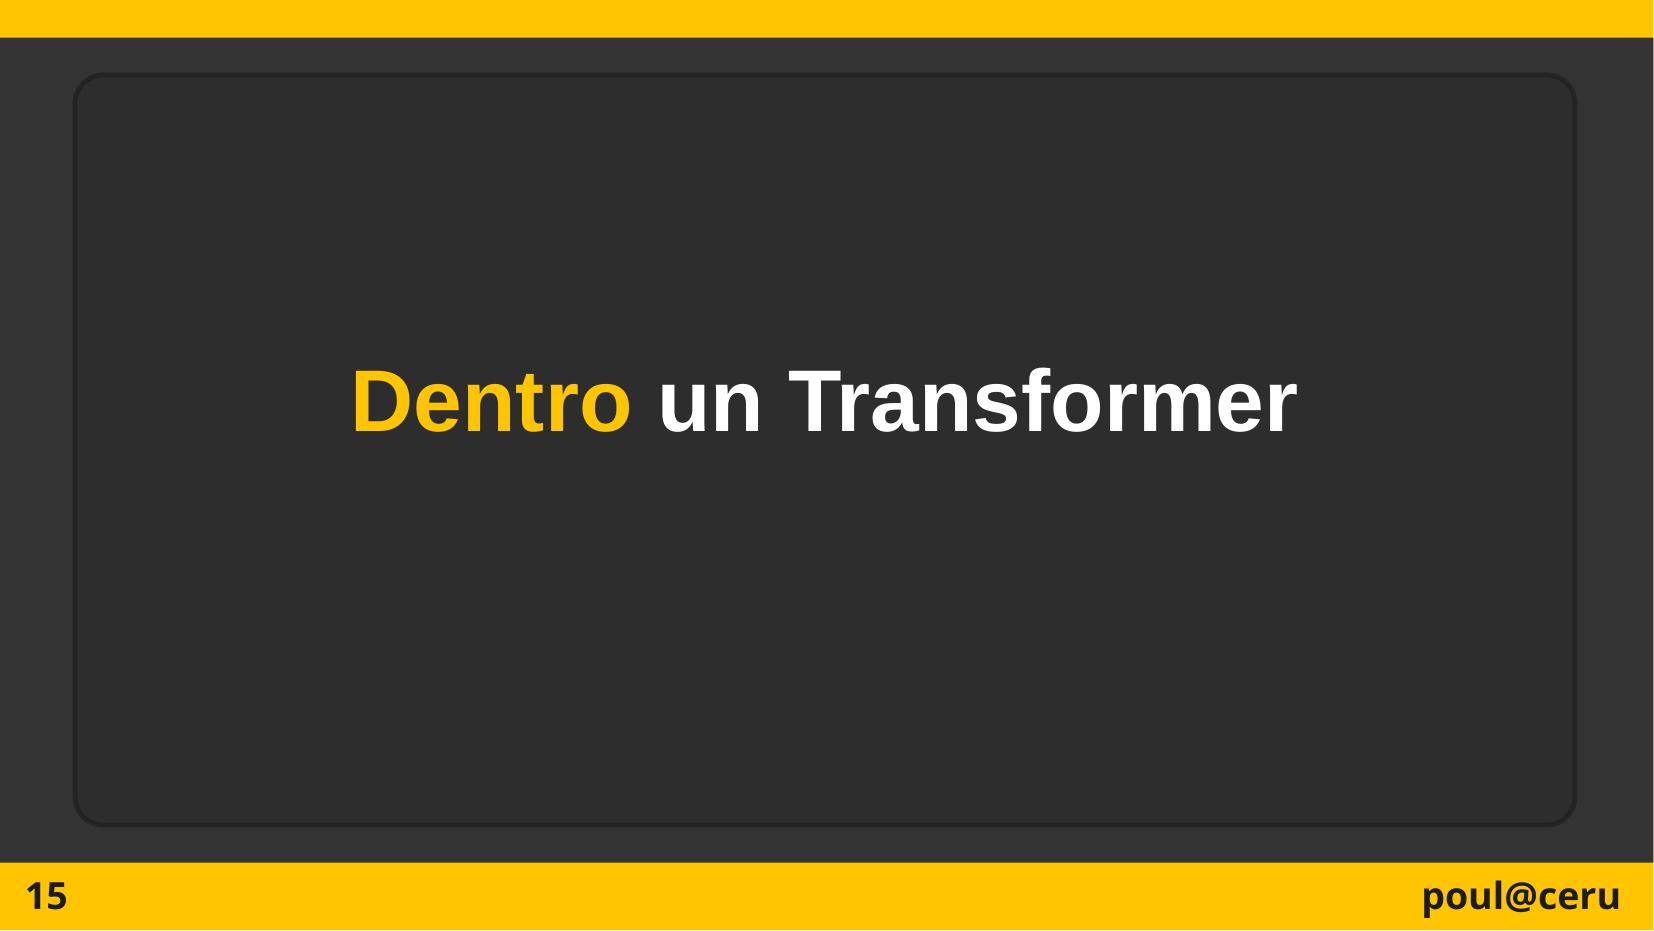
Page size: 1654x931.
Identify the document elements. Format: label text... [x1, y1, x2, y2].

text_box [0, 37, 1654, 863]
text_box <number> [10, 862, 638, 931]
text_box poul@ceru [975, 862, 1637, 931]
text_box Dentro un Transformer [75, 75, 1576, 826]
